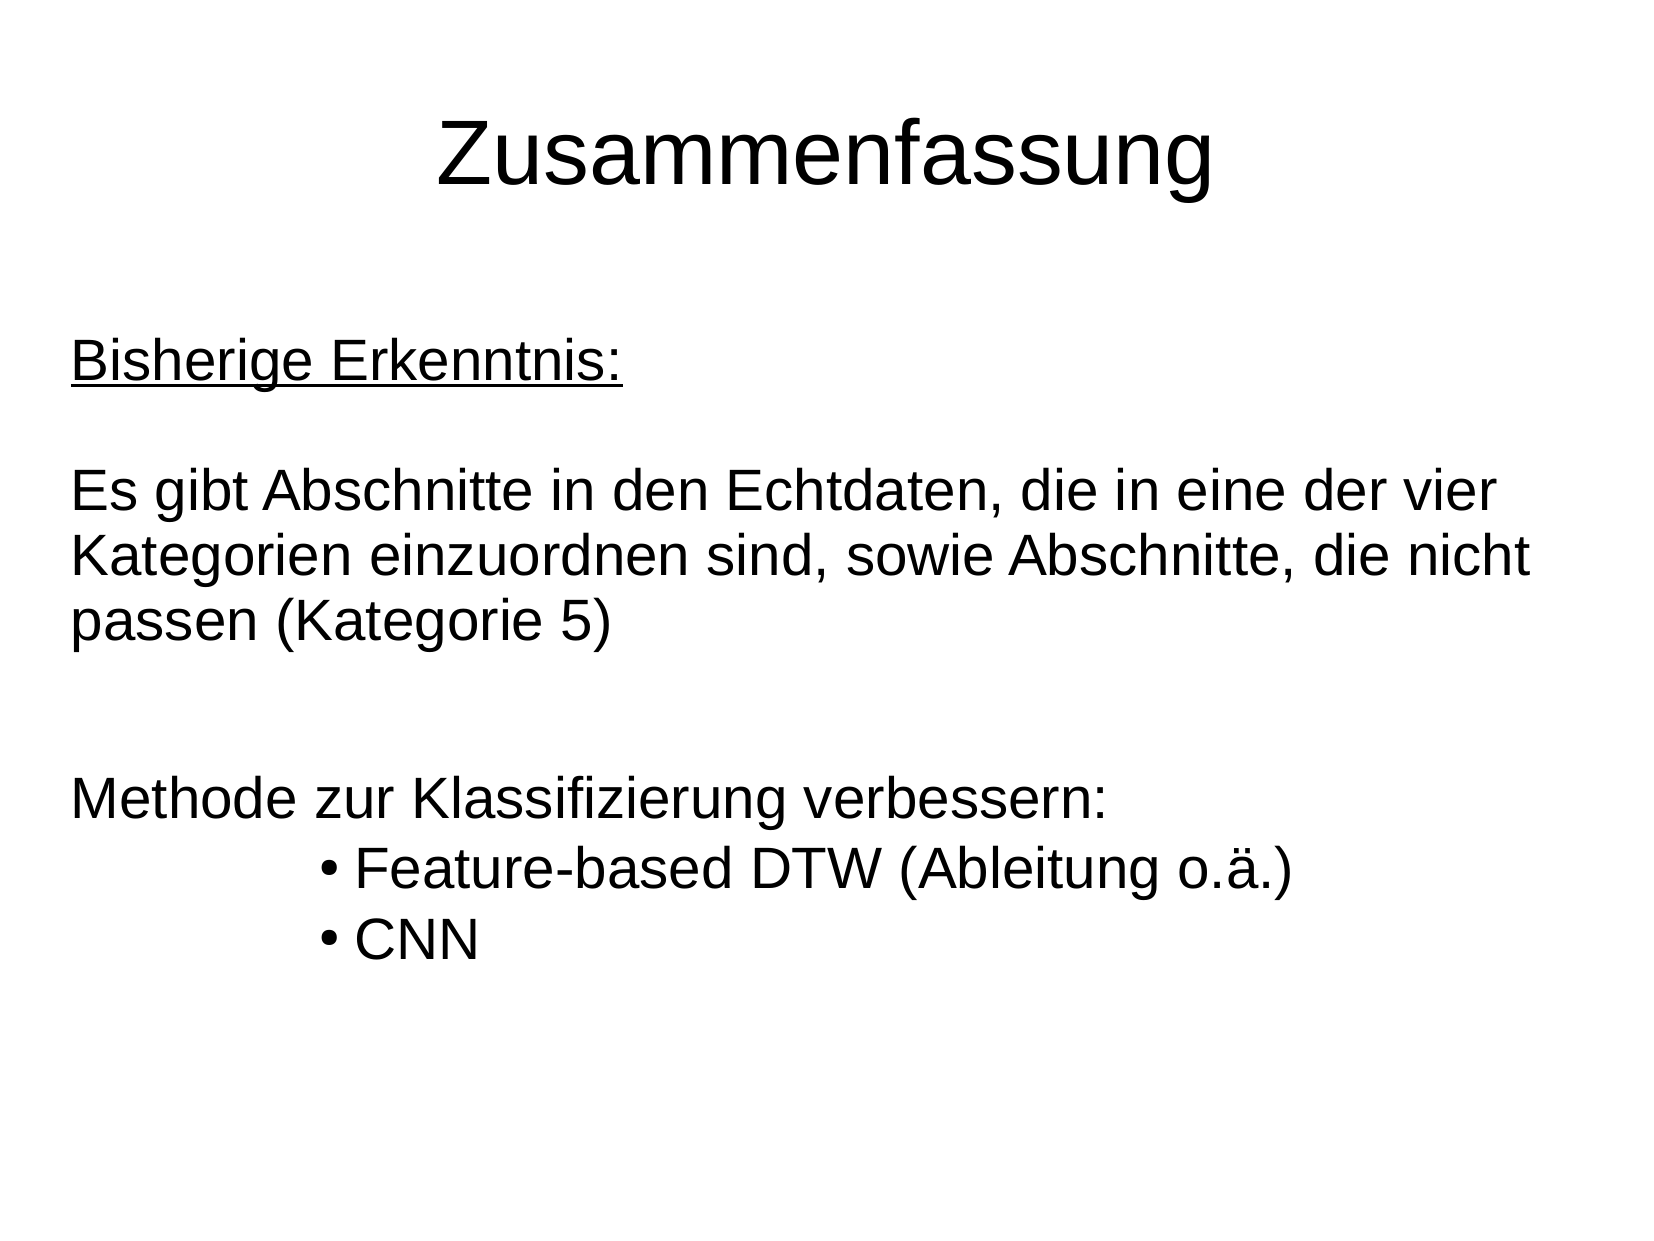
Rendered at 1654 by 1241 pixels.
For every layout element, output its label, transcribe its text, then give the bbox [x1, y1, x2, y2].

title Zusammenfassung [82, 49, 1571, 257]
subtitle Bisherige Erkenntnis: Es gibt Abschnitte in den Echtdaten, die in eine der vier Kategorien einzuordnen sind, sowie Abschnitte, die nicht passen (Kategorie 5) Methode zur Klassifizierung verbessern: Feature-based DTW (Ableitung o.ä.) CNN [70, 193, 1560, 1229]
